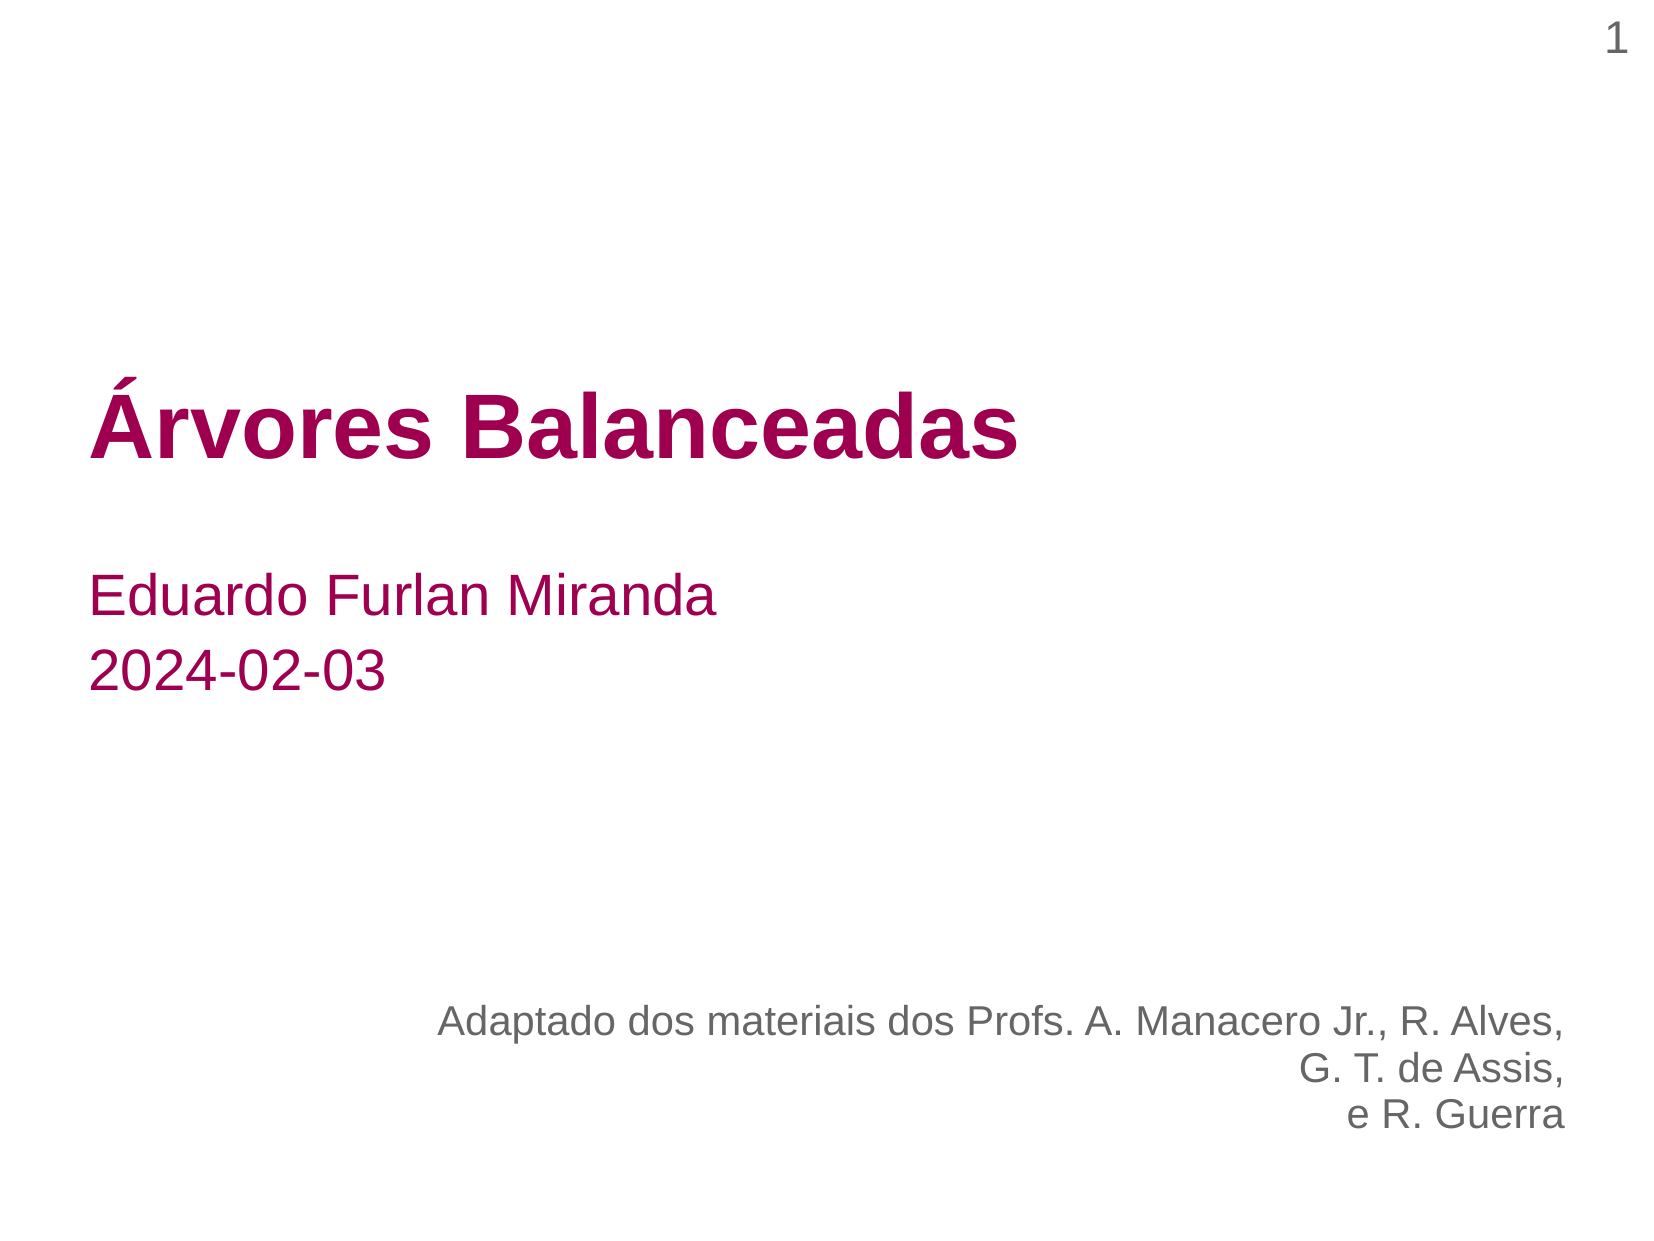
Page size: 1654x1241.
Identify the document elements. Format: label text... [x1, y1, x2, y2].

title Árvores Balanceadas Eduardo Furlan Miranda 2024-02-03 [88, 29, 1565, 998]
list Adaptado dos materiais dos Profs. A. Manacero Jr., R. Alves, G. T. de Assis, e R. Guerra [88, 998, 1565, 1211]
